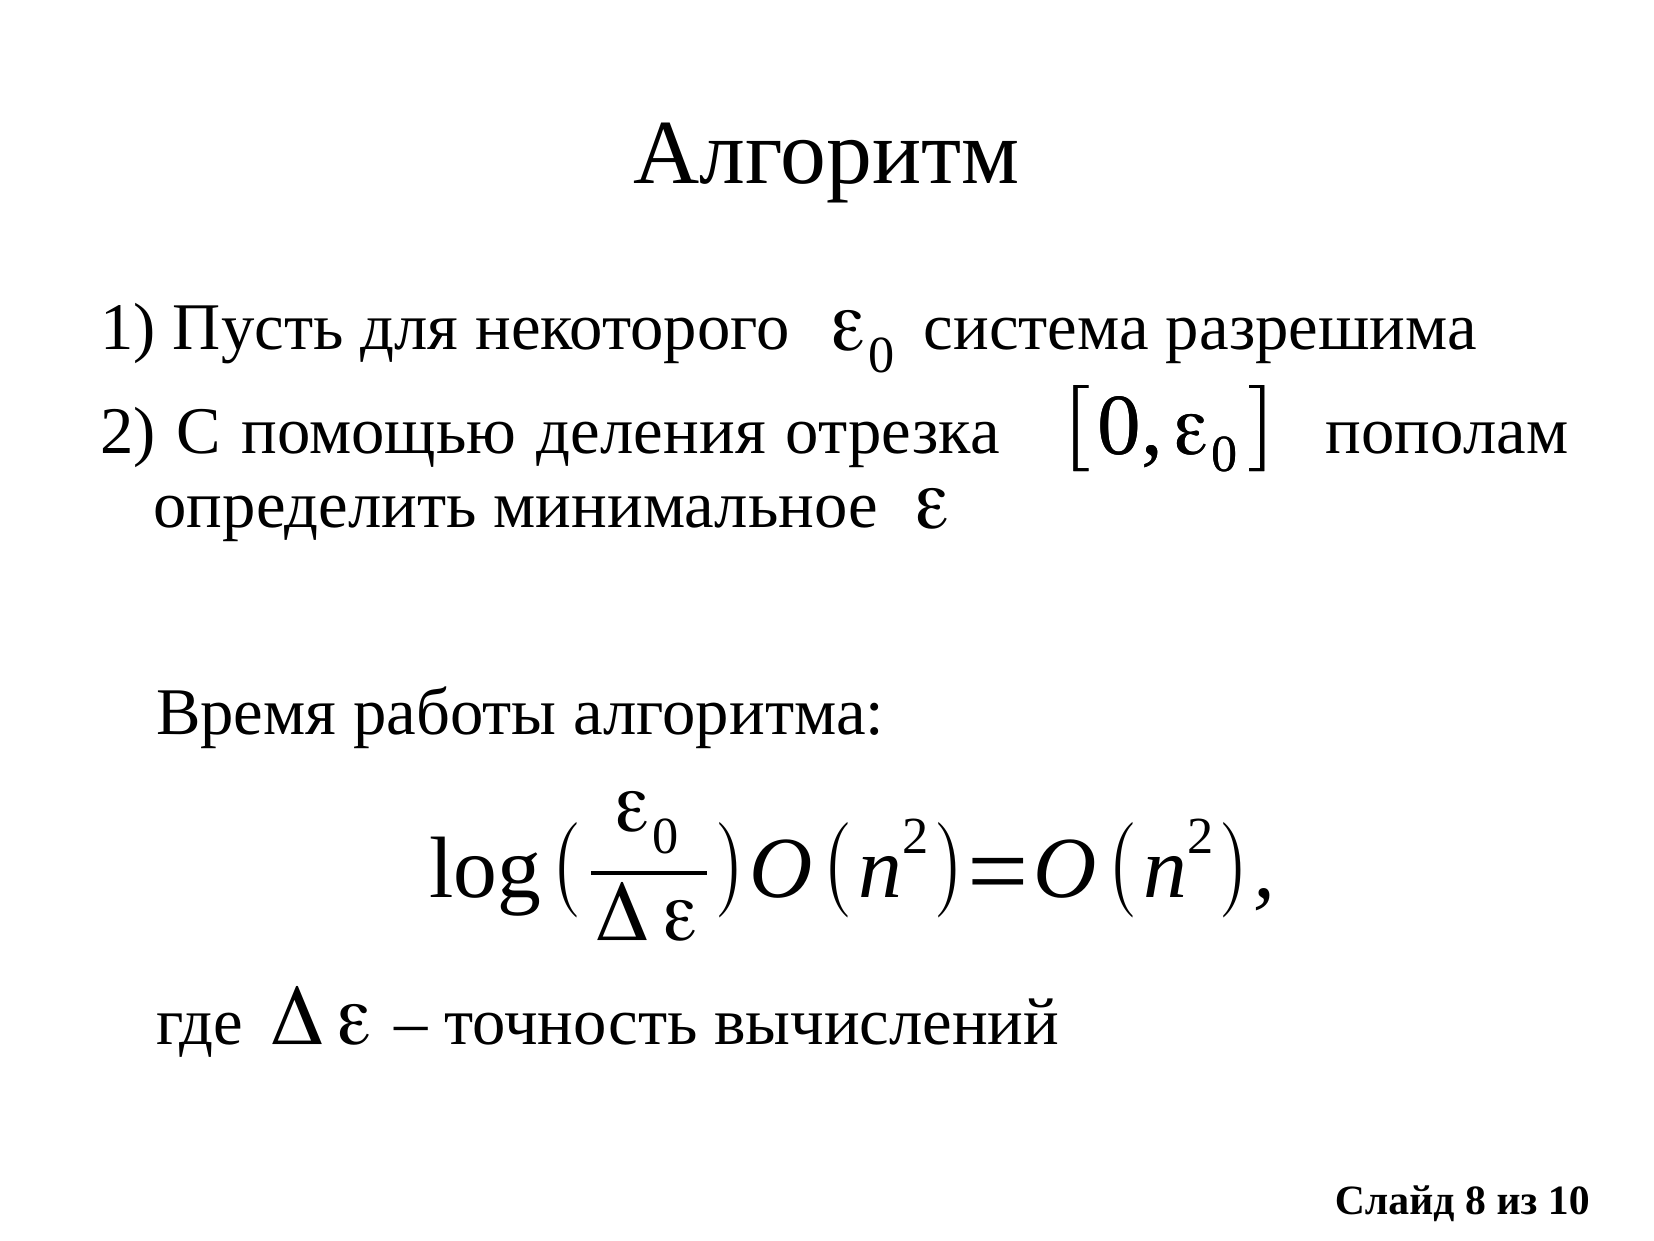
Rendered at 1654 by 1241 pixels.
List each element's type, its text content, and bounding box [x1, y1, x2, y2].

chart [1045, 375, 1291, 485]
title Алгоритм [82, 49, 1571, 257]
chart [891, 484, 972, 535]
list Пусть для некоторого система разрешима С помощью деления отрезка пополам определить минимальное Время работы алгоритма: где – точность вычислений [82, 290, 1571, 1241]
chart [248, 984, 397, 1052]
chart [807, 307, 916, 384]
chart [407, 788, 1298, 945]
